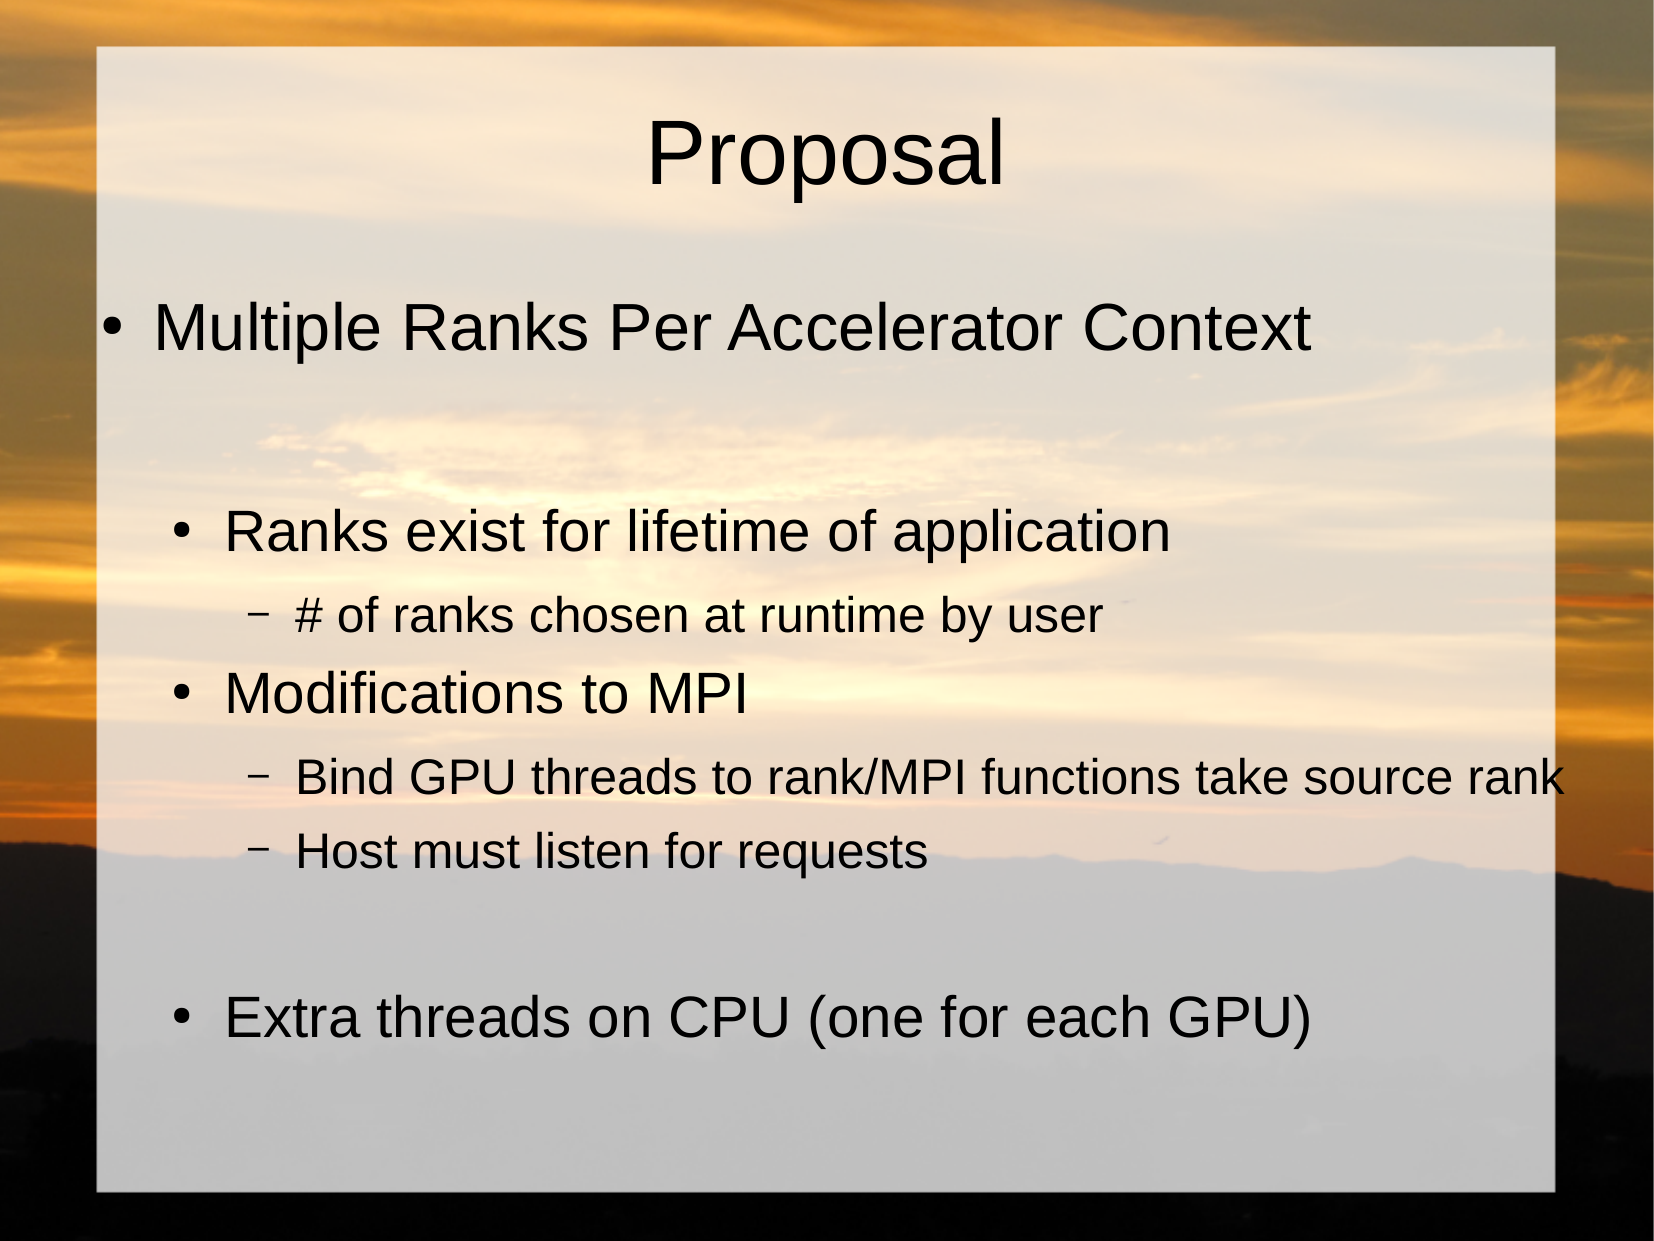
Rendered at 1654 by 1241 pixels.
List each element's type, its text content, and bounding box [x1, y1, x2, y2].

picture [0, 0, 1654, 1241]
list Multiple Ranks Per Accelerator Context Ranks exist for lifetime of application # of ranks chosen at runtime by user Modifications to MPI Bind GPU threads to rank/MPI functions take source rank Host must listen for requests Extra threads on CPU (one for each GPU) [82, 290, 1571, 1109]
title Proposal [82, 49, 1571, 257]
